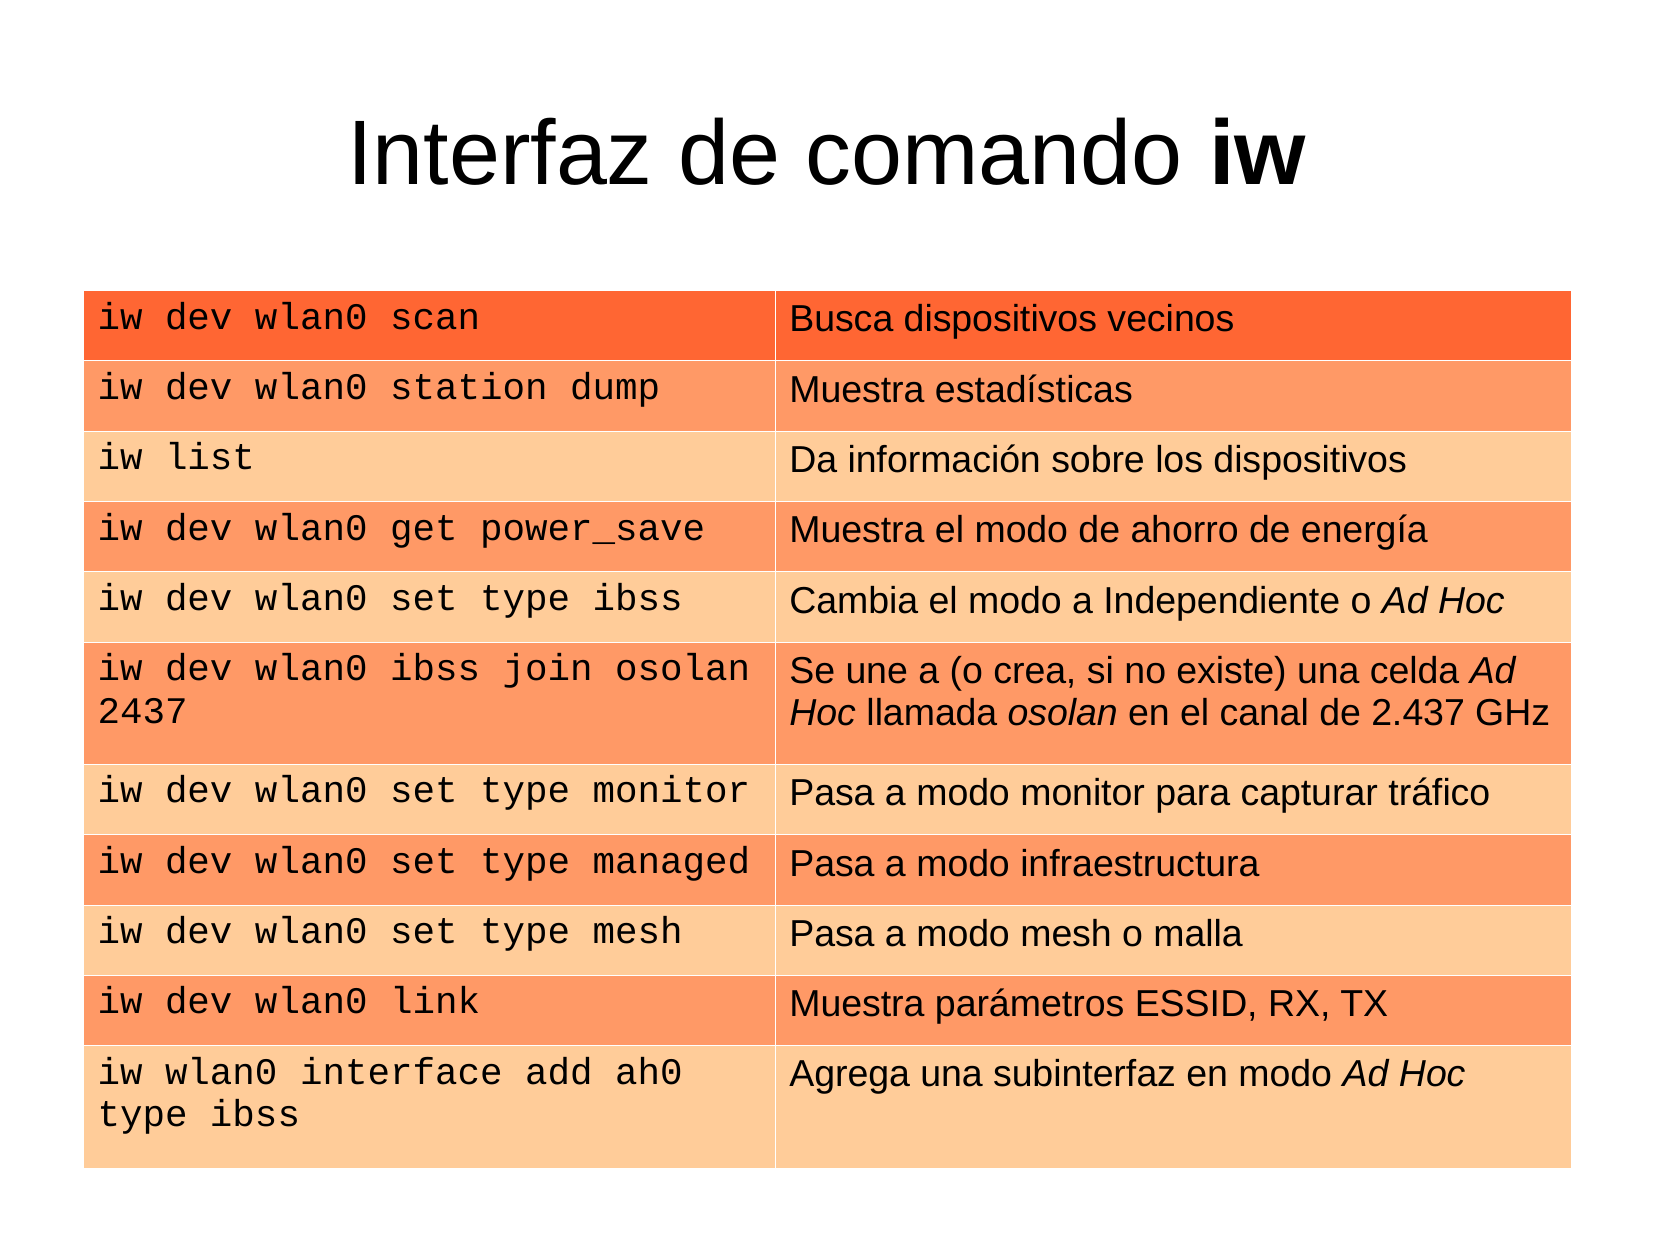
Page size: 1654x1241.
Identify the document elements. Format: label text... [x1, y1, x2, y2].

table_cell Pasa a modo mesh o malla [776, 906, 1571, 975]
table_cell iw dev wlan0 station dump [84, 361, 775, 431]
table_cell Muestra estadísticas [776, 361, 1571, 431]
table_cell Cambia el modo a Independiente o Ad Hoc [776, 572, 1571, 642]
table_cell iw dev wlan0 set type ibss [84, 572, 775, 642]
table_cell Muestra parámetros ESSID, RX, TX [776, 976, 1571, 1045]
table_cell iw dev wlan0 get power_save [84, 502, 775, 571]
table_cell iw dev wlan0 set type mesh [84, 906, 775, 975]
table_header Busca dispositivos vecinos [776, 291, 1571, 360]
table_cell iw dev wlan0 link [84, 976, 775, 1045]
table_cell Pasa a modo infraestructura [776, 835, 1571, 905]
table_cell Da información sobre los dispositivos [776, 432, 1571, 501]
table_cell iw dev wlan0 ibss join osolan 2437 [84, 643, 775, 764]
table_cell iw dev wlan0 set type managed [84, 835, 775, 905]
title Interfaz de comando iw [82, 49, 1571, 257]
table_cell iw dev wlan0 set type monitor [84, 765, 775, 834]
table_cell Muestra el modo de ahorro de energía [776, 502, 1571, 571]
table_cell Agrega una subinterfaz en modo Ad Hoc [776, 1046, 1571, 1168]
table_cell iw list [84, 432, 775, 501]
table_cell iw wlan0 interface add ah0 type ibss [84, 1046, 775, 1168]
table_header iw dev wlan0 scan [84, 291, 775, 360]
table_cell Pasa a modo monitor para capturar tráfico [776, 765, 1571, 834]
table_cell Se une a (o crea, si no existe) una celda Ad Hoc llamada osolan en el canal de 2.437 GHz [776, 643, 1571, 764]
